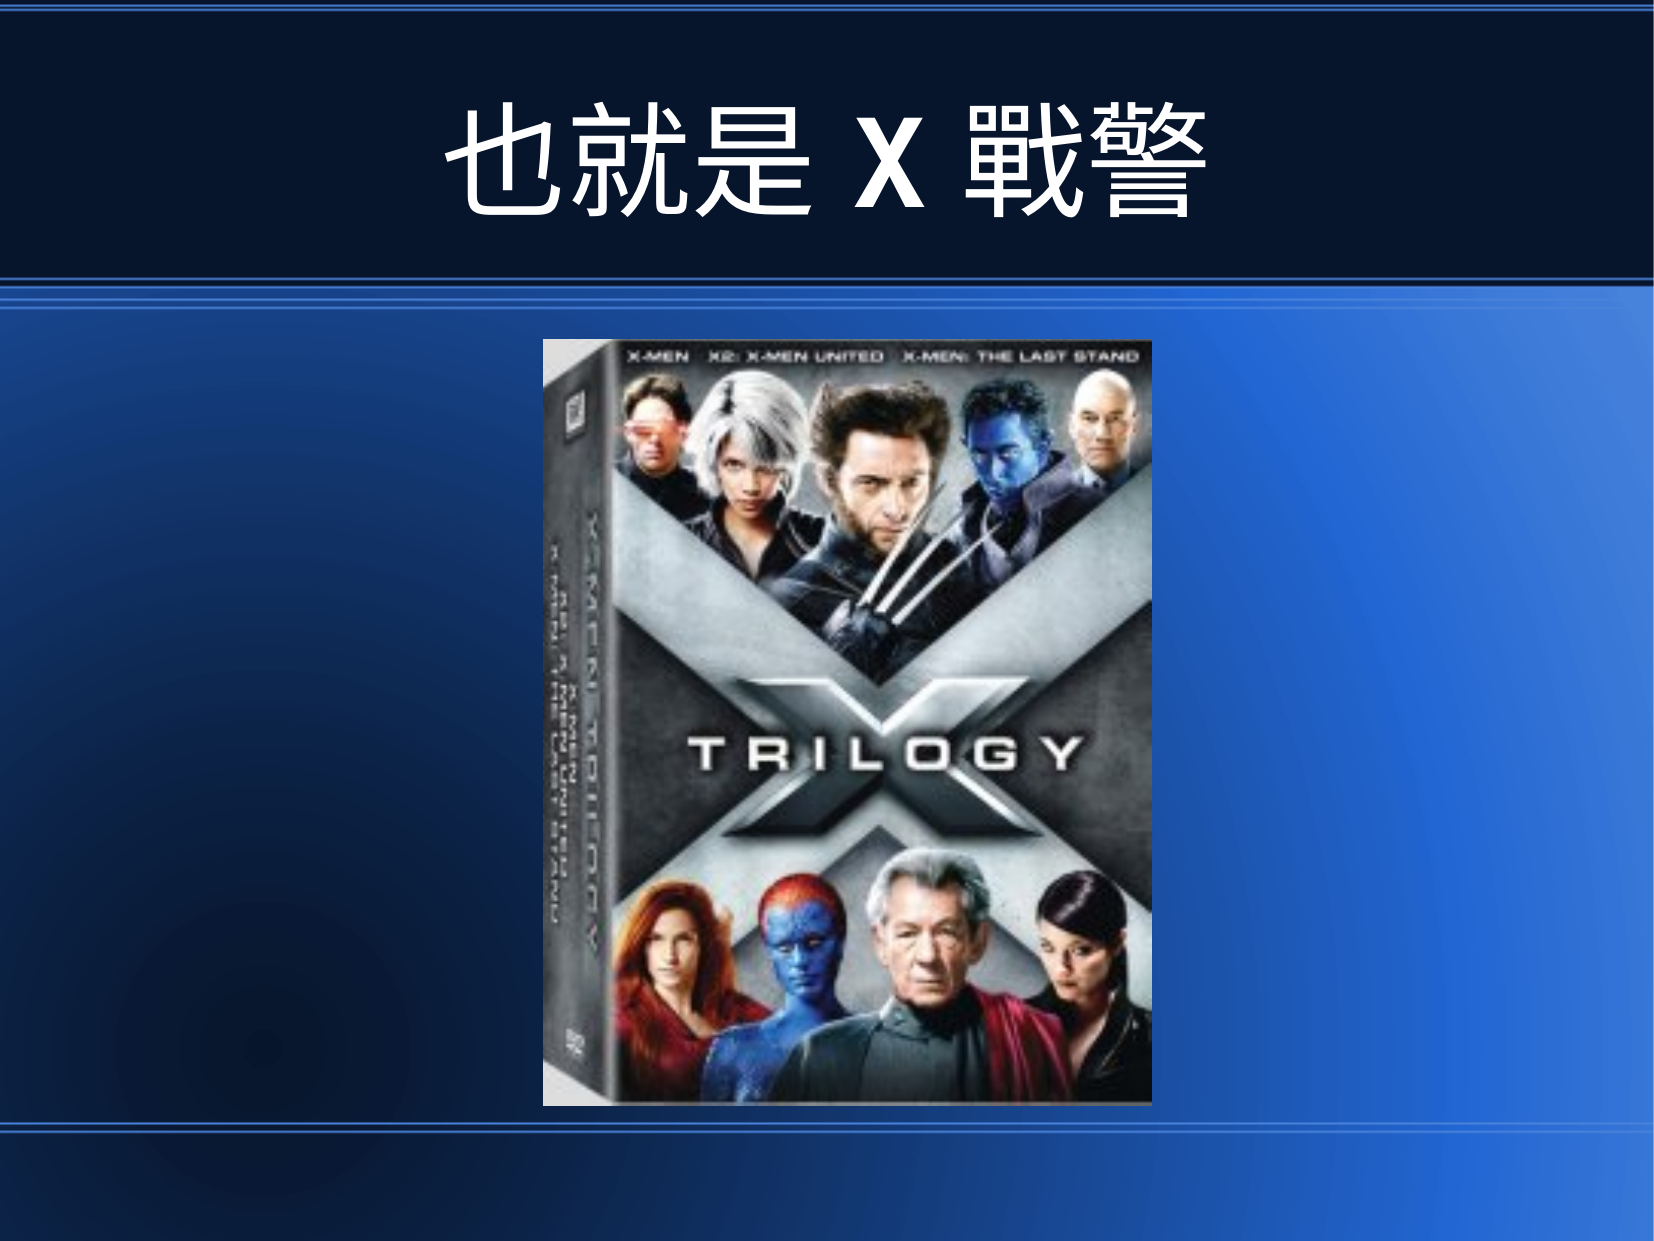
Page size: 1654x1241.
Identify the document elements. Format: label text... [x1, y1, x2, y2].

title 也就是X戰警 [82, 49, 1571, 257]
picture [0, 0, 1654, 1241]
